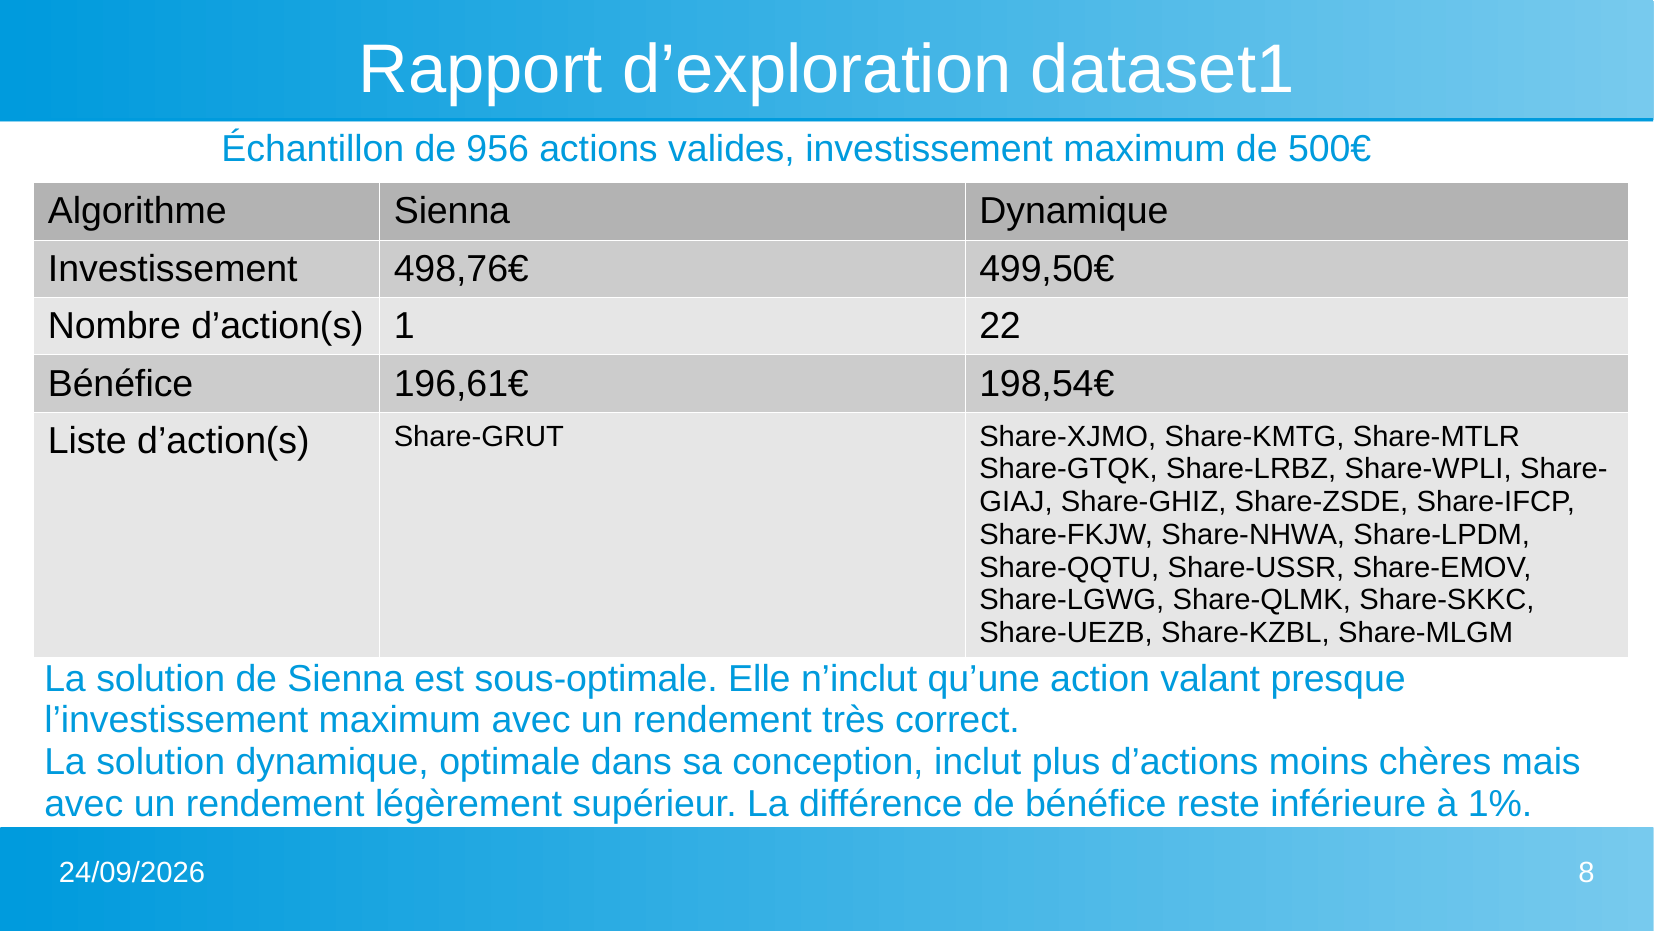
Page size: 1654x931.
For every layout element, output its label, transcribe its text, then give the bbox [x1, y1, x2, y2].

text_box Échantillon de 956 actions valides, investissement maximum de 500€ [206, 120, 1565, 178]
table_cell 198,54€ [966, 355, 1628, 412]
table_cell Bénéfice [34, 355, 379, 412]
table_cell 196,61€ [380, 355, 965, 412]
table_cell 1 [380, 298, 965, 354]
text_box La solution de Sienna est sous-optimale. Elle n’inclut qu’une action valant presque l’investissement maximum avec un rendement très correct. La solution dynamique, optimale dans sa conception, inclut plus d’actions moins chères mais avec un rendement légèrement supérieur. La différence de bénéfice reste inférieure à 1%. [29, 649, 1625, 833]
table_cell 498,76€ [380, 241, 965, 297]
table_header Sienna [380, 183, 965, 240]
table_header Algorithme [34, 183, 379, 240]
table_cell 22 [966, 298, 1628, 354]
table_cell 499,50€ [966, 241, 1628, 297]
table_cell Liste d’action(s) [34, 413, 379, 649]
table_cell Share-GRUT [380, 413, 965, 649]
table_cell Share-XJMO, Share-KMTG, Share-MTLR Share-GTQK, Share-LRBZ, Share-WPLI, Share-GIAJ, Share-GHIZ, Share-ZSDE, Share-IFCP, Share-FKJW, Share-NHWA, Share-LPDM, Share-QQTU, Share-USSR, Share-EMOV, Share-LGWG, Share-QLMK, Share-SKKC, Share-UEZB, Share-KZBL, Share-MLGM [966, 413, 1628, 657]
title Rapport d’exploration dataset1 [59, 29, 1595, 108]
table_cell Nombre d’action(s) [34, 298, 379, 354]
table_cell Investissement [34, 241, 379, 297]
table_header Dynamique [966, 183, 1628, 240]
